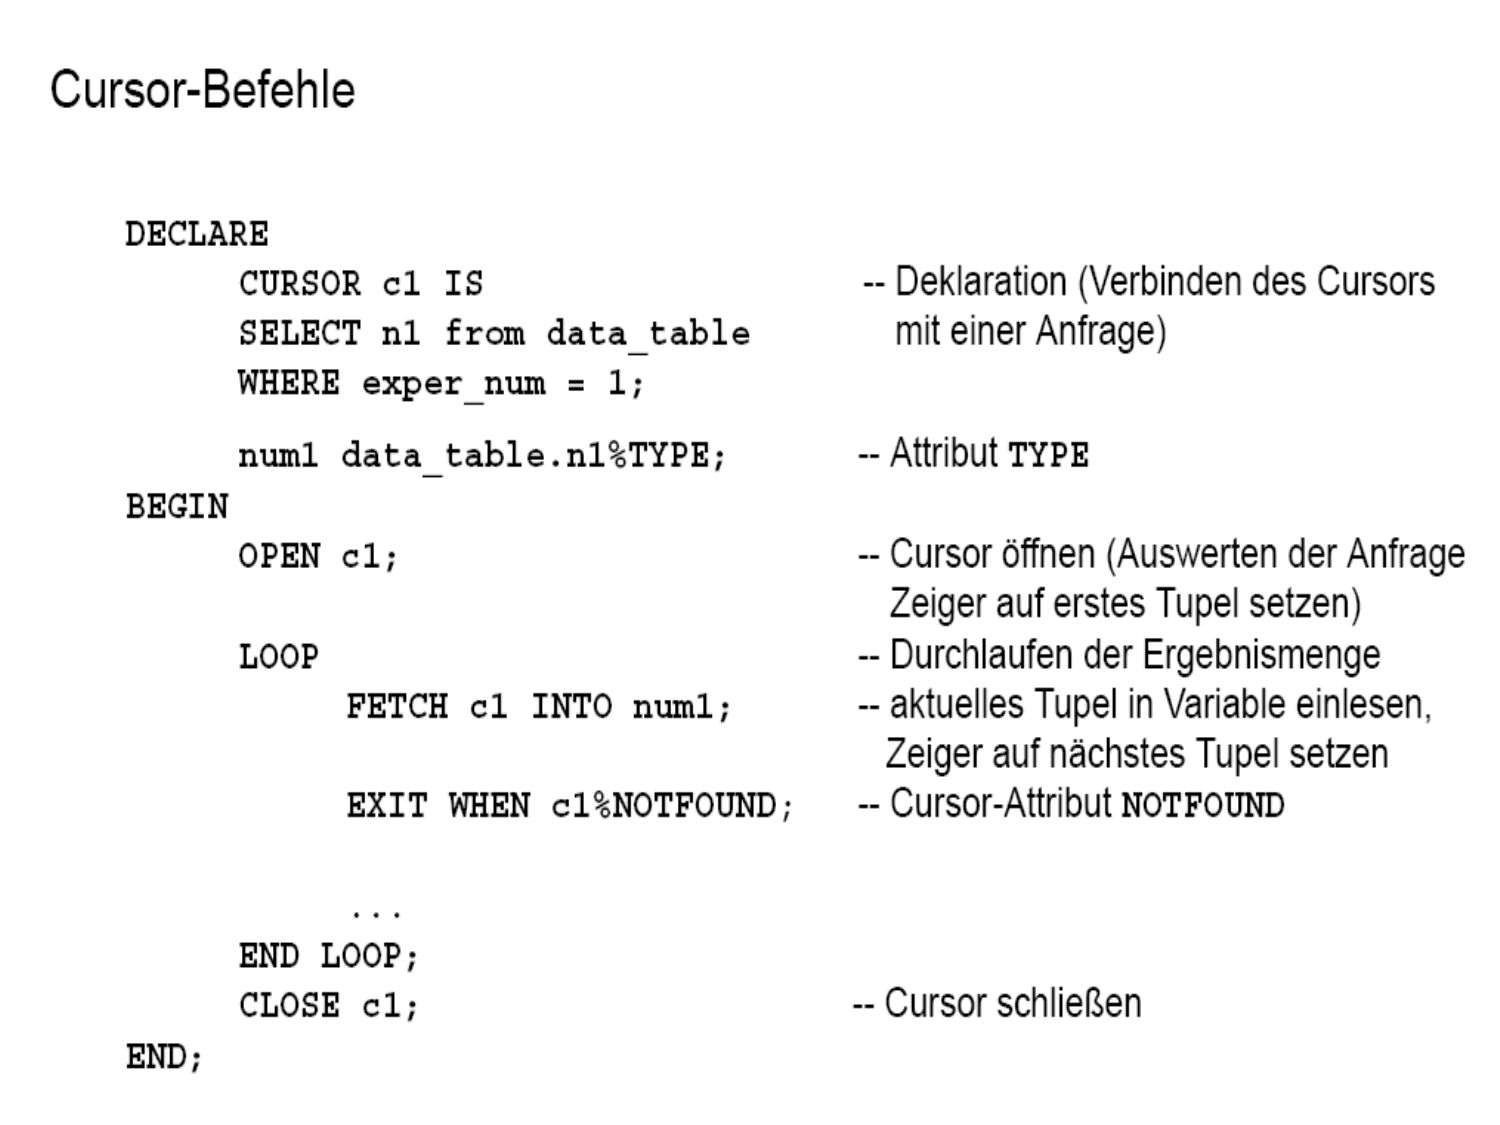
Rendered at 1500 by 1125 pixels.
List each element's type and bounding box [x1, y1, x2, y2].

picture [40, 62, 1475, 1081]
